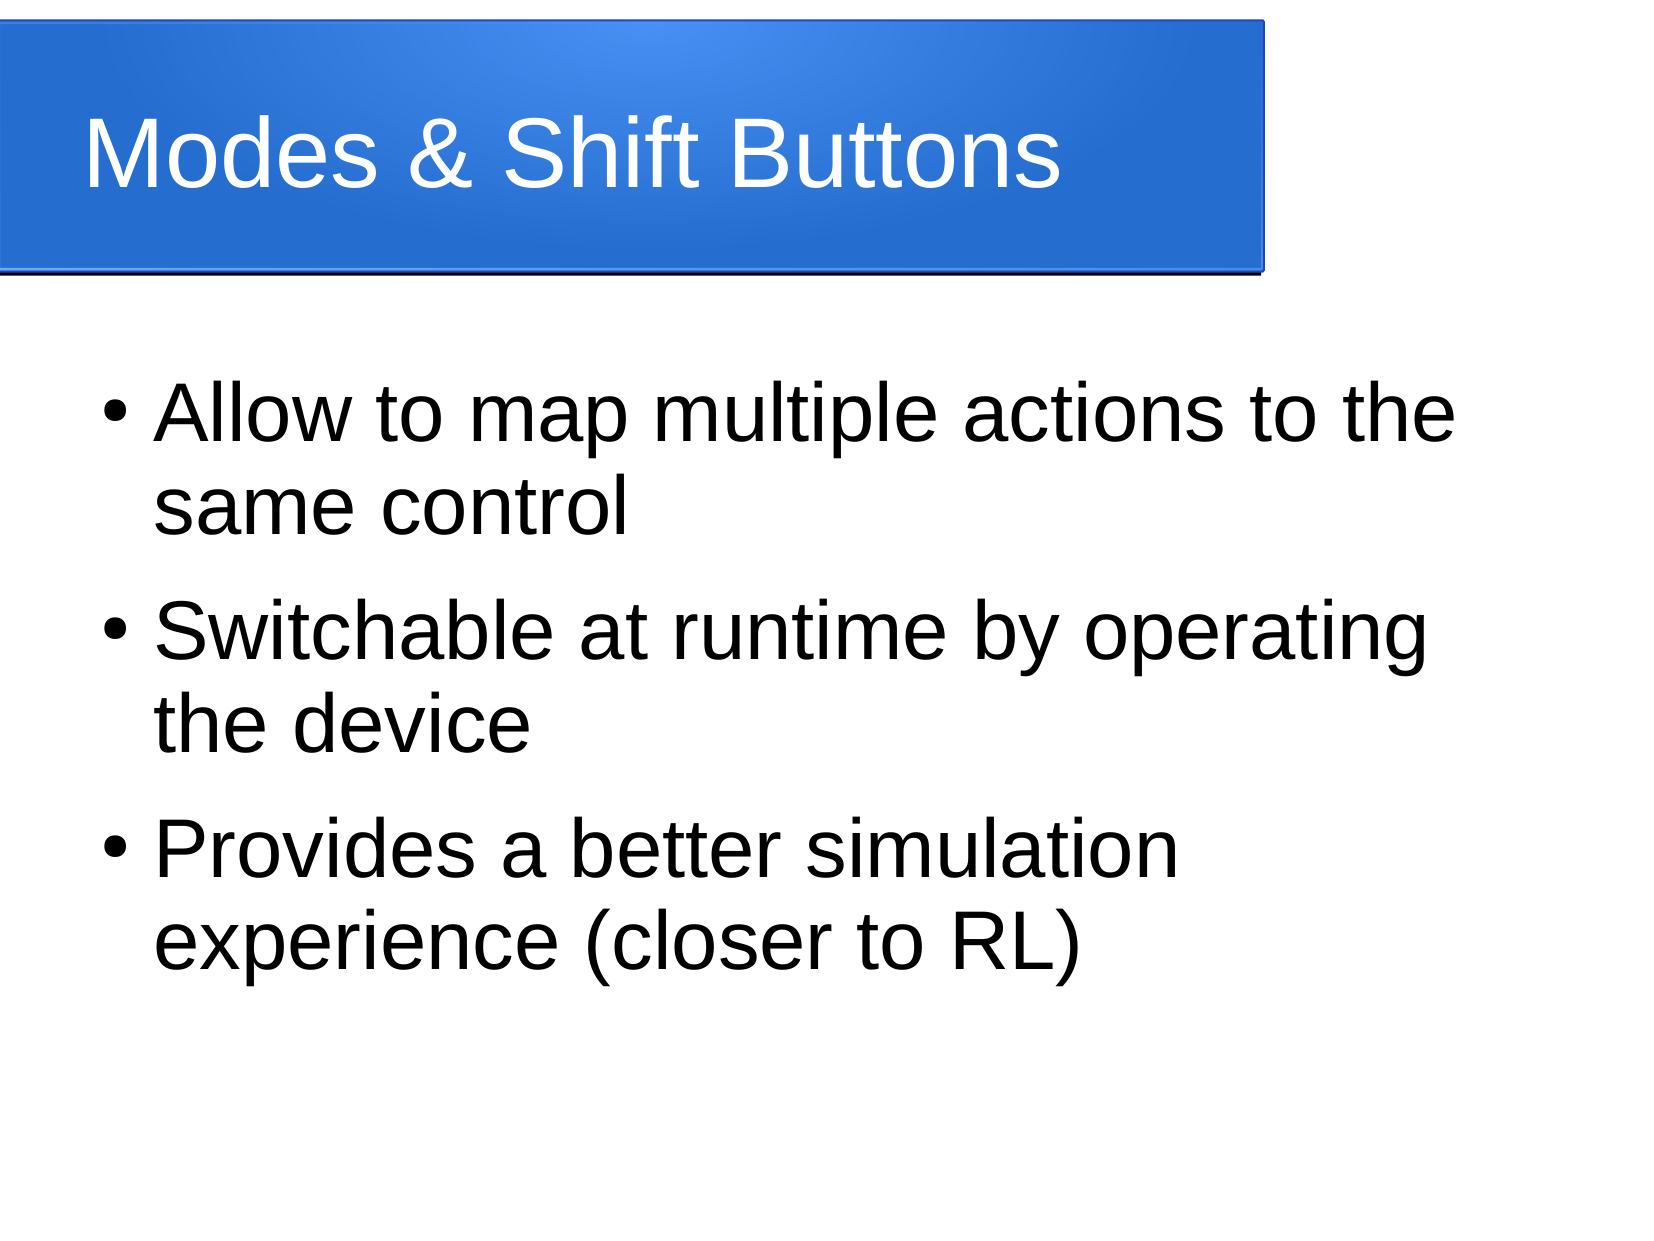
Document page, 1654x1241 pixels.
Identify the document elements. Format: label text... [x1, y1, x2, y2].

list Allow to map multiple actions to the same control Switchable at runtime by operating the device Provides a better simulation experience (closer to RL) [82, 366, 1538, 1075]
title Modes & Shift Buttons [82, 49, 1250, 257]
